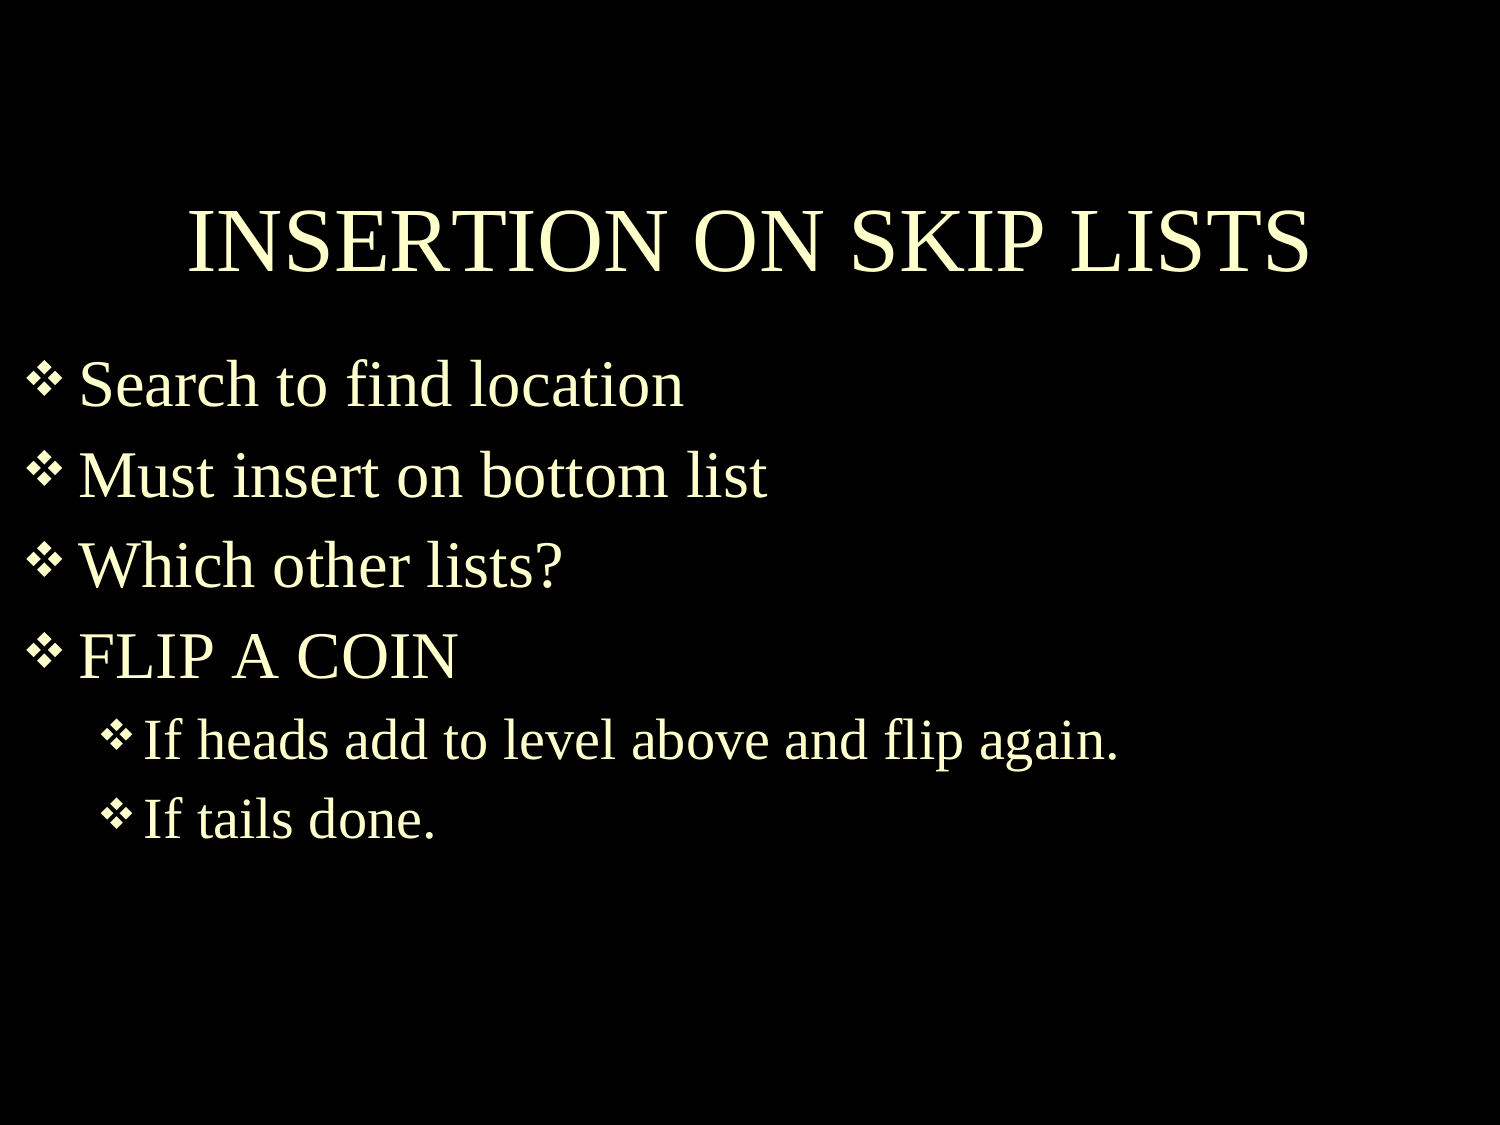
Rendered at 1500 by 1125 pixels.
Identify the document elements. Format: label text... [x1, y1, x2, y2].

title INSERTION ON SKIP LISTS [22, 153, 1480, 329]
list Search to find location Must insert on bottom list Which other lists? FLIP A COIN If heads add to level above and flip again. If tails done. [22, 347, 1482, 1075]
